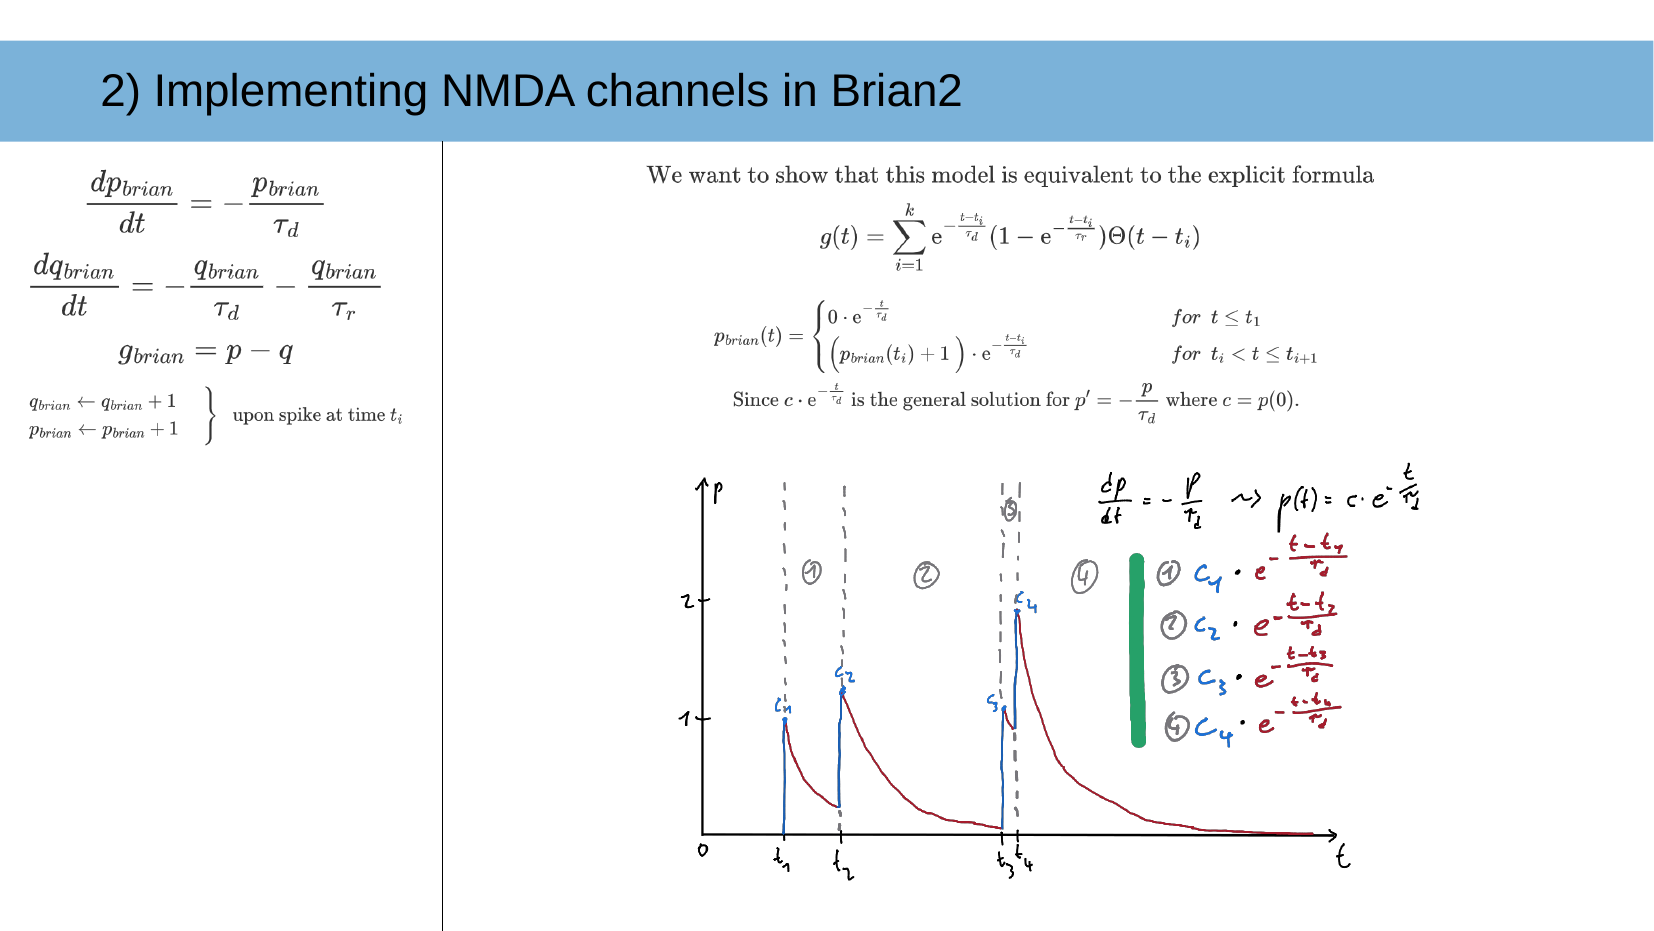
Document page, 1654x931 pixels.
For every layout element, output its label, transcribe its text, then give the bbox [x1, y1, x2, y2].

title Implementing NMDA channels in Brian2 [82, 13, 975, 168]
picture [646, 160, 1374, 278]
picture [29, 383, 403, 448]
picture [714, 297, 1318, 426]
picture [26, 167, 384, 369]
picture [664, 448, 1433, 895]
text_box [0, 40, 82, 142]
text_box [975, 40, 1654, 142]
